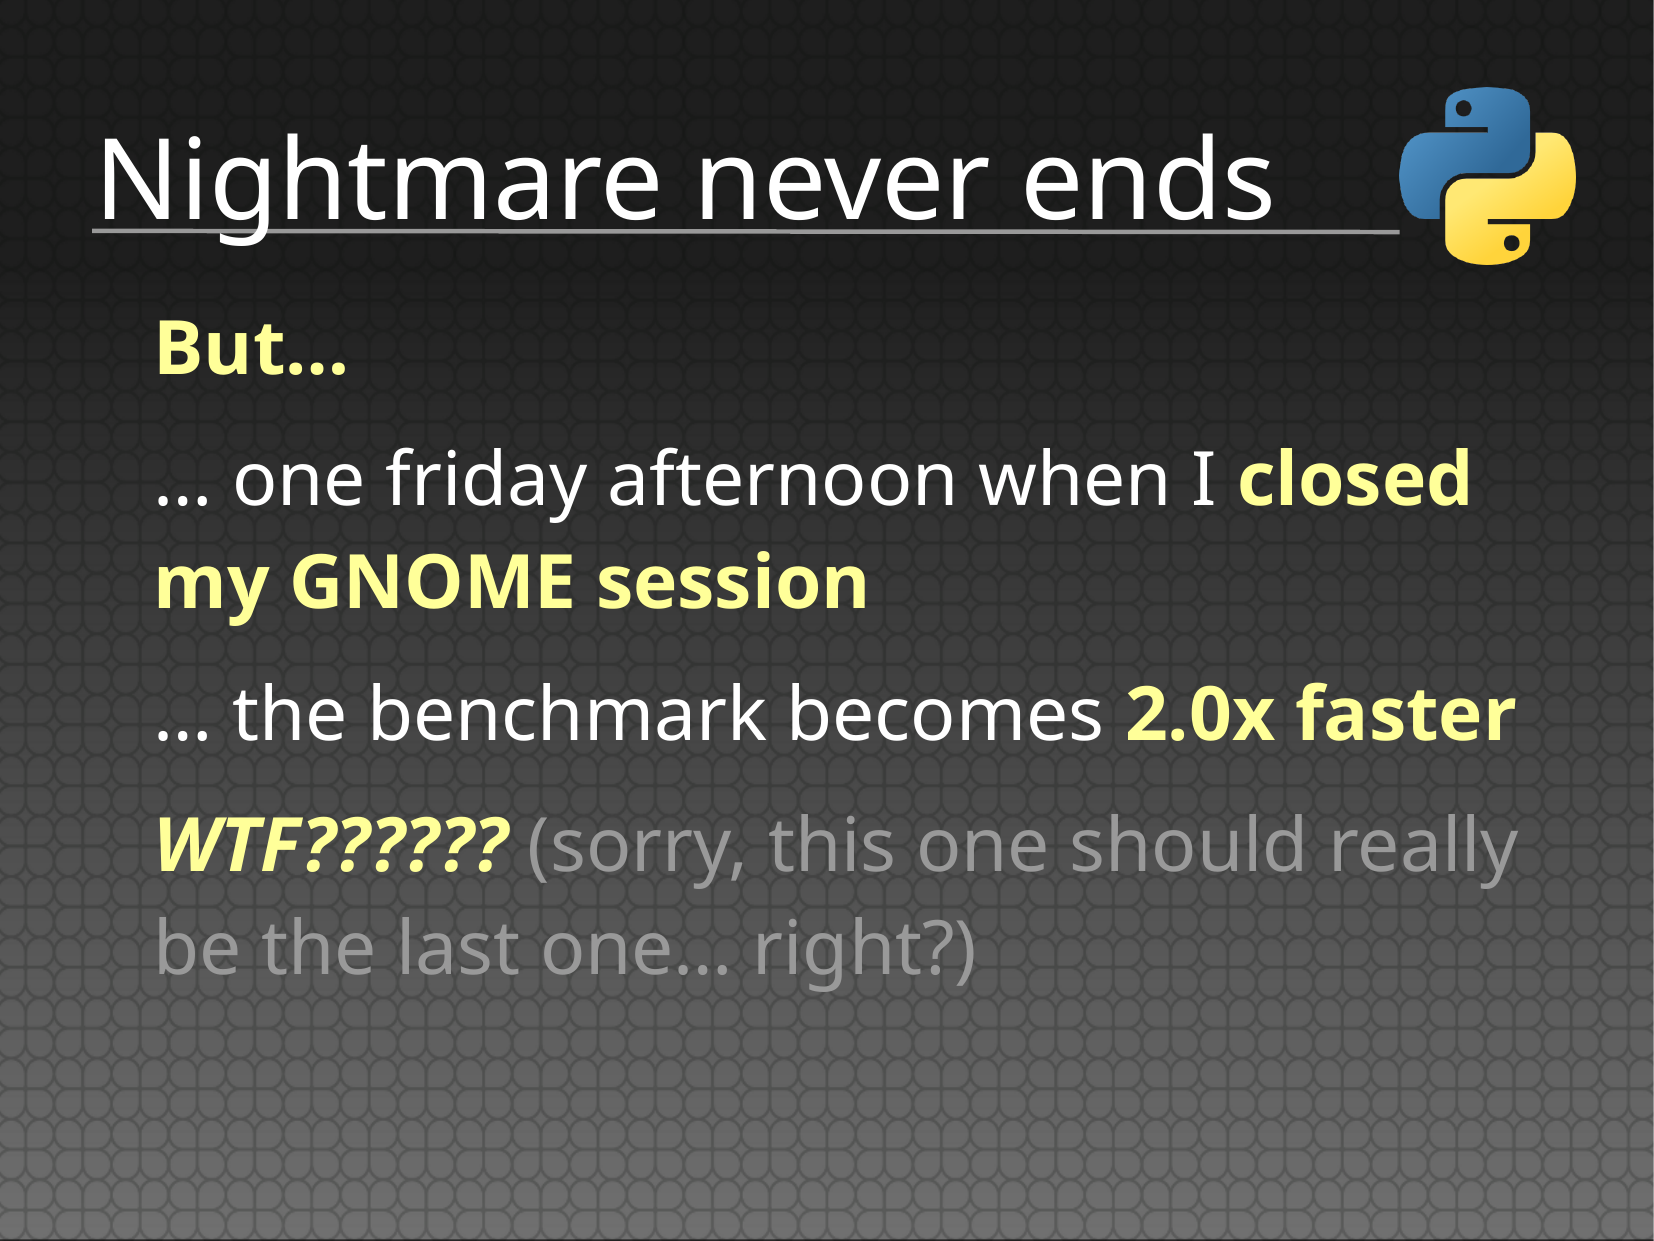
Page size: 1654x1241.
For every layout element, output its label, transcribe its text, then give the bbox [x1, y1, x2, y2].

picture [0, 0, 1654, 1241]
list But… … one friday afternoon when I closed my GNOME session … the benchmark becomes 2.0x faster WTF?????? (sorry, this one should really be the last one… right?) [82, 293, 1571, 1034]
title Nightmare never ends [94, 100, 1426, 251]
